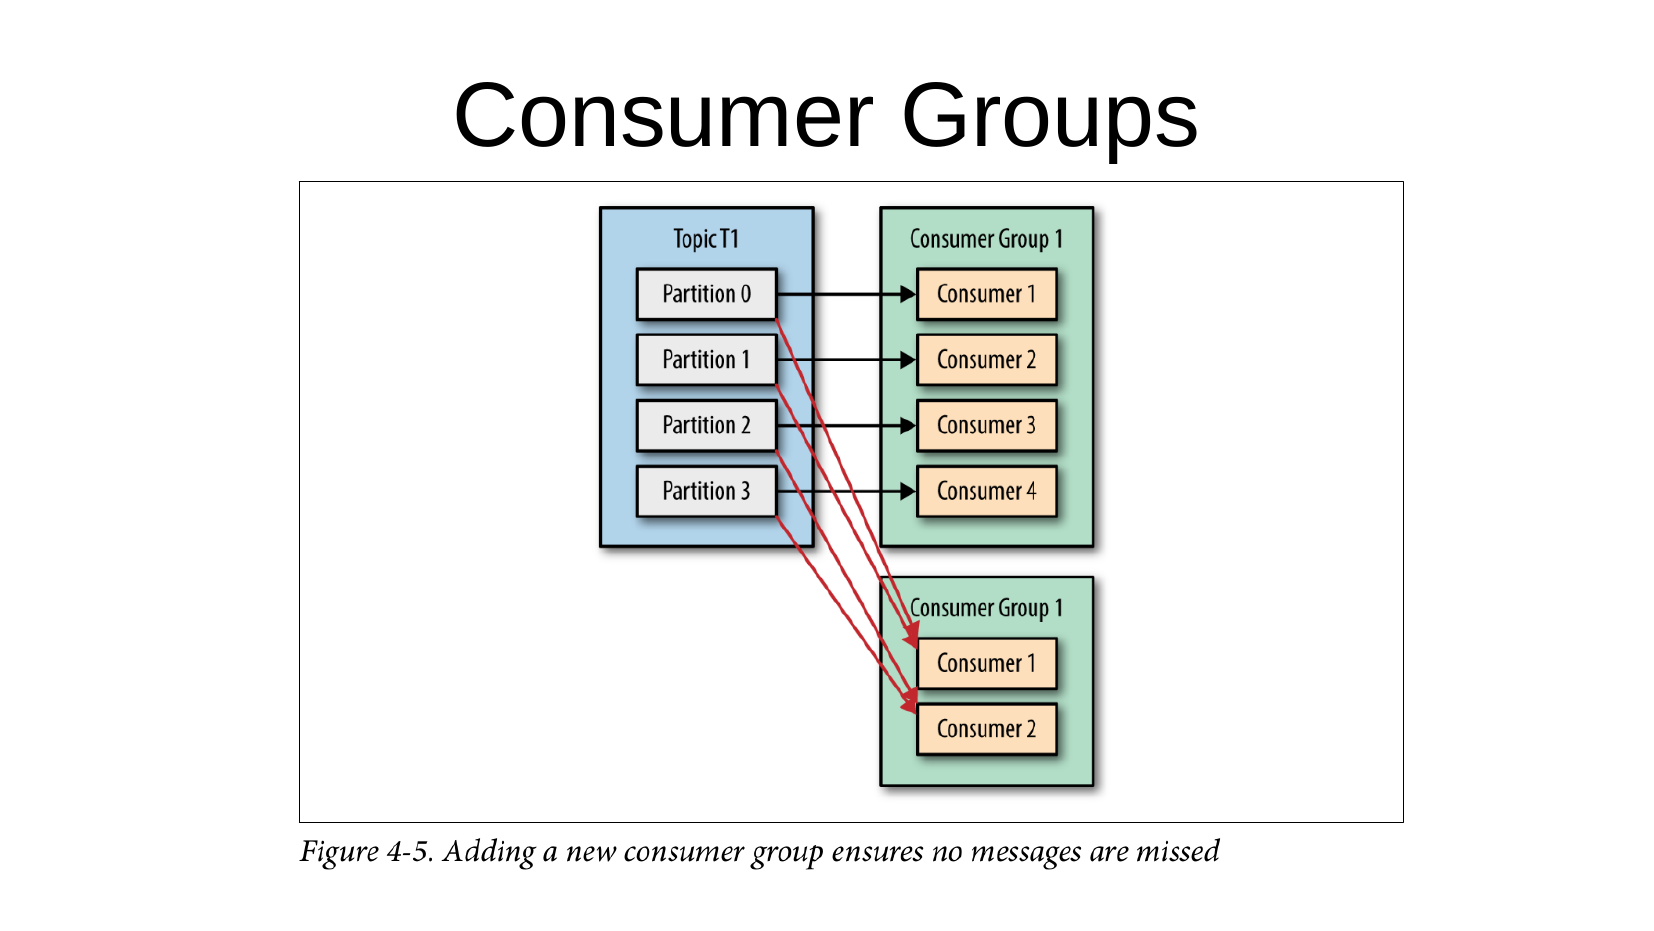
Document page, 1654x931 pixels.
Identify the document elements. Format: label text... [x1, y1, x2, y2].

picture [285, 164, 1456, 882]
title Consumer Groups [82, 37, 1571, 193]
